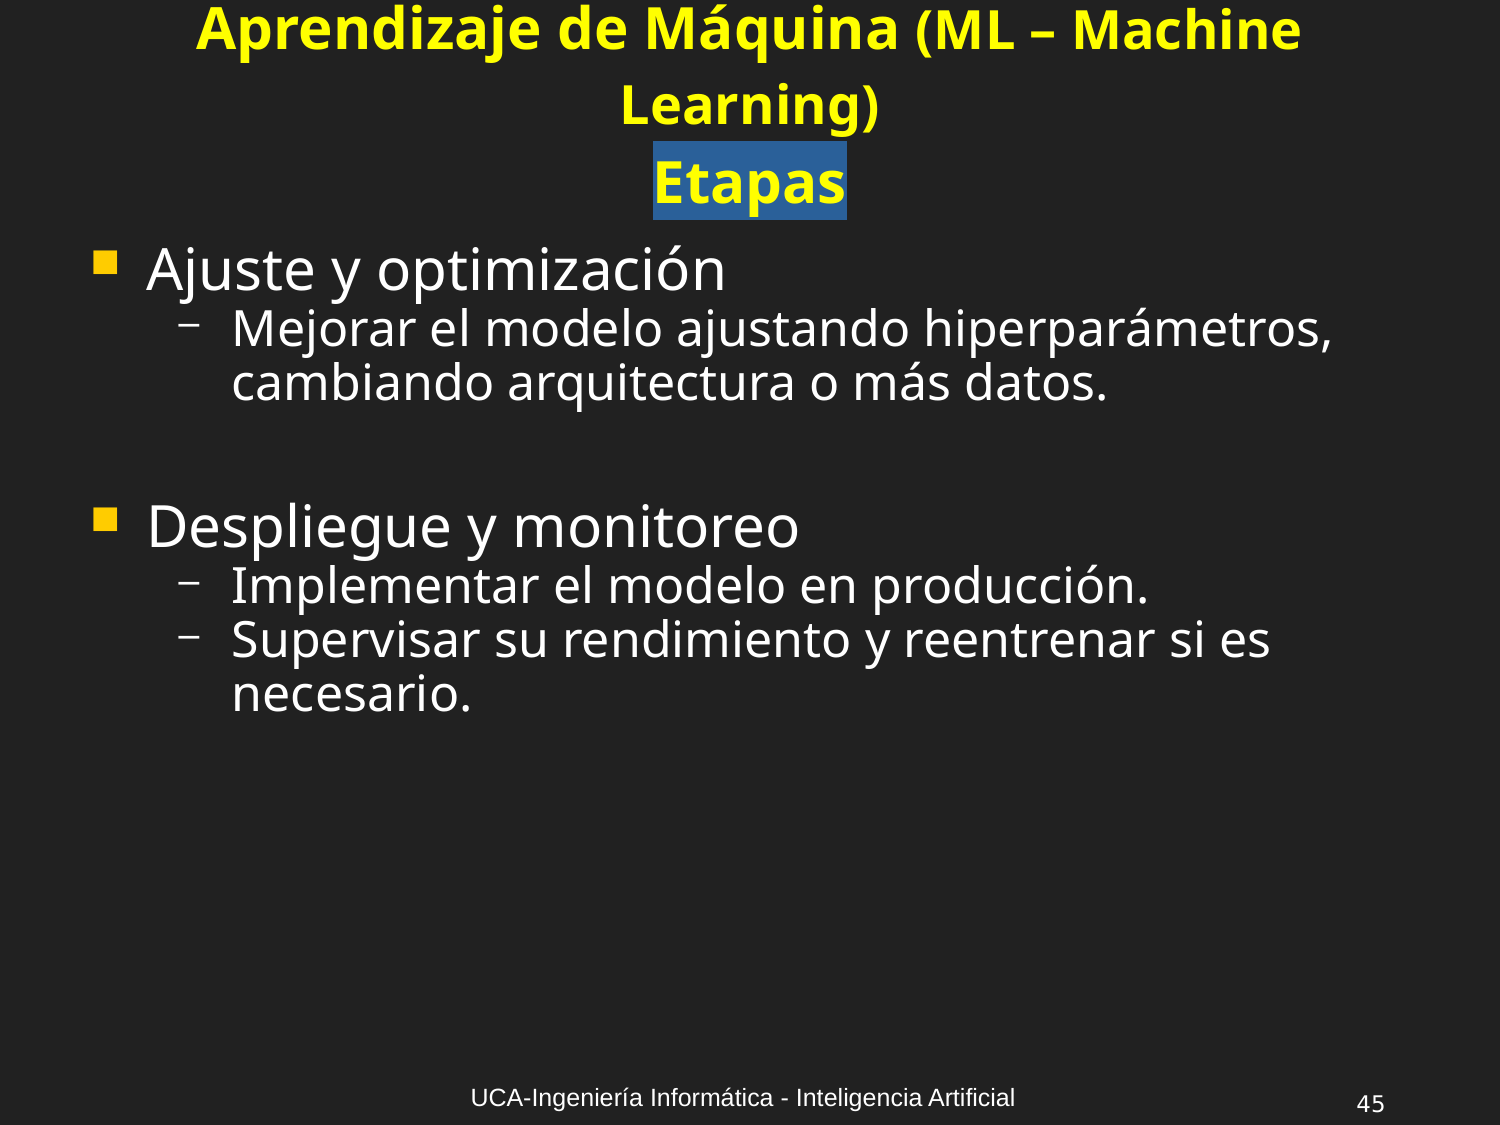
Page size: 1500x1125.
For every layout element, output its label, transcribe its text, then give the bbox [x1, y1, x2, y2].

title Aprendizaje de Máquina (ML – Machine Learning) Etapas [75, 45, 1425, 162]
text_box Ajuste y optimización Mejorar el modelo ajustando hiperparámetros, cambiando arquitectura o más datos. Despliegue y monitoreo Implementar el modelo en producción. Supervisar su rendimiento y reentrenar si es necesario. [75, 232, 1426, 1051]
